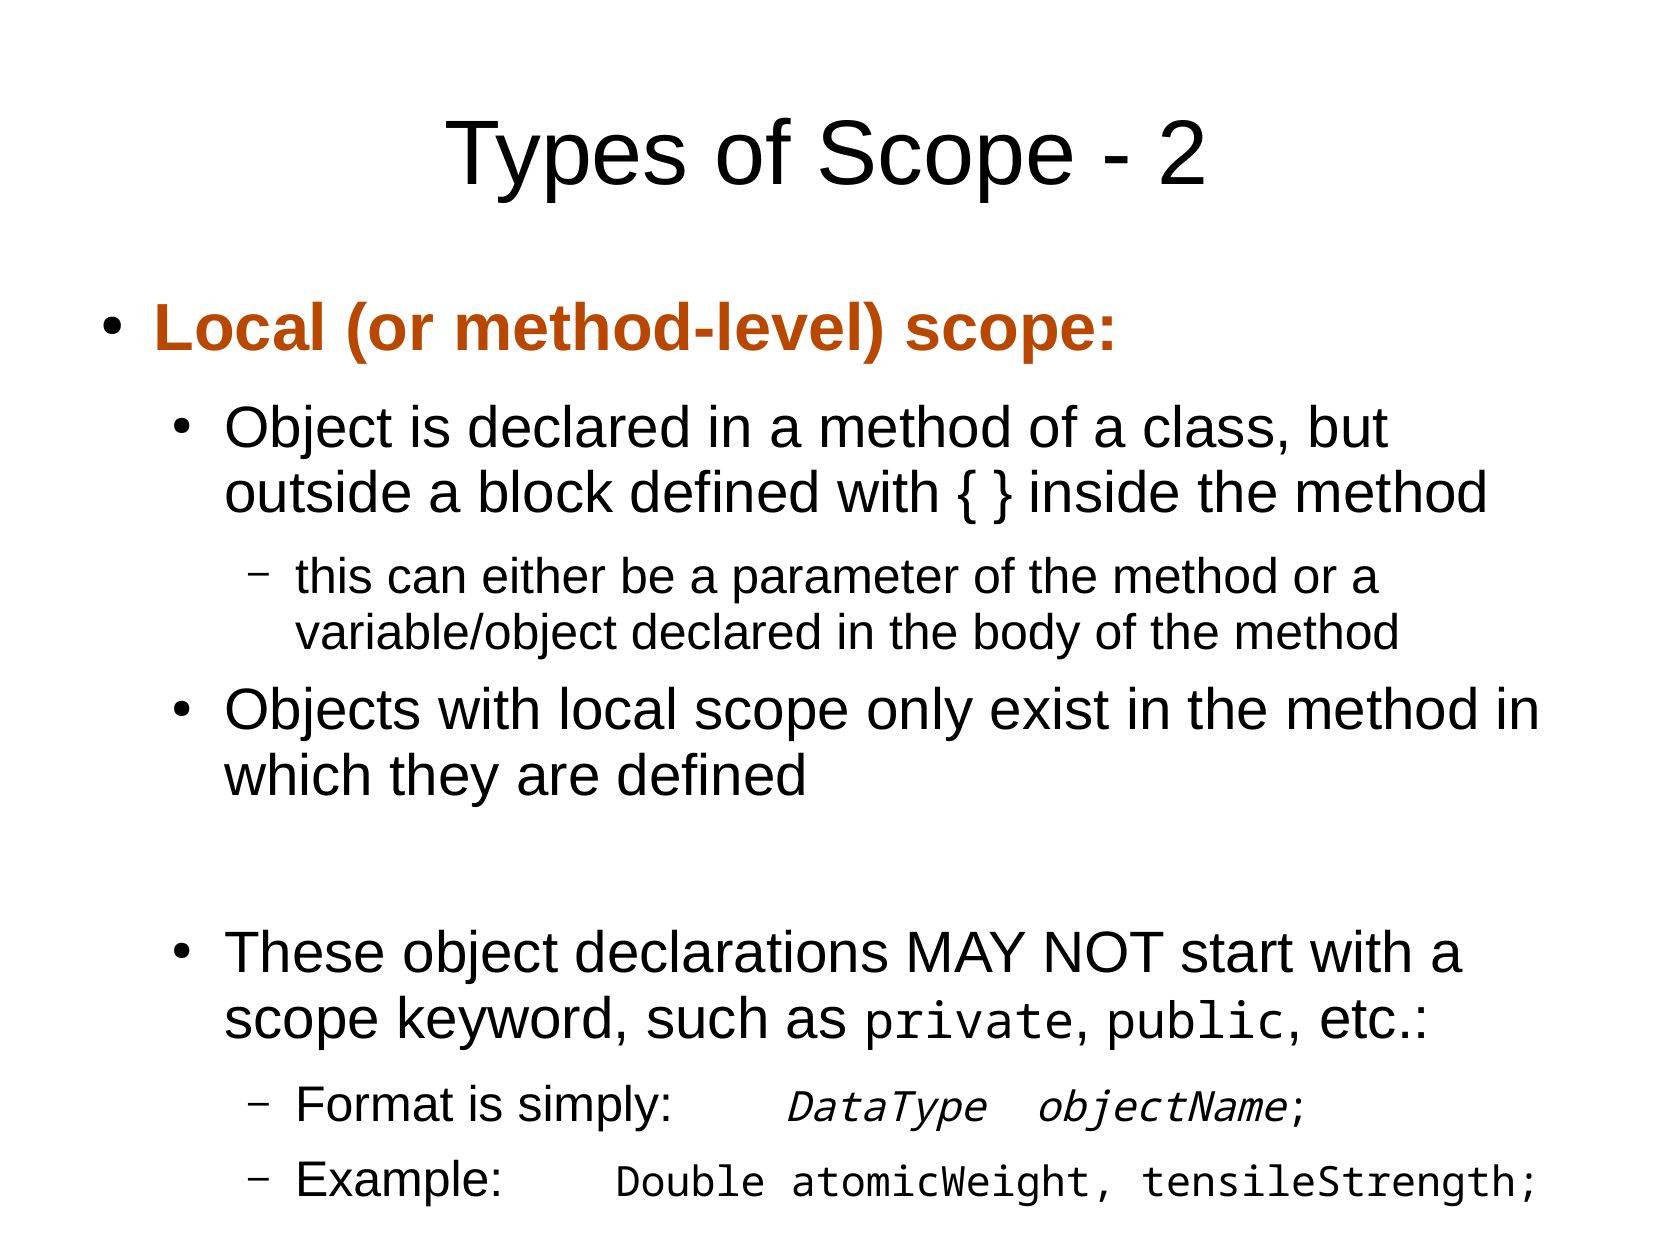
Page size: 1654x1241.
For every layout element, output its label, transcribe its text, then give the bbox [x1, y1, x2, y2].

list Local (or method-level) scope: Object is declared in a method of a class, but outside a block defined with { } inside the method this can either be a parameter of the method or a variable/object declared in the body of the method Objects with local scope only exist in the method in which they are defined These object declarations MAY NOT start with a scope keyword, such as private, public, etc.: Format is simply: DataType objectName; Example: Double atomicWeight, tensileStrength; [82, 290, 1571, 1241]
title Types of Scope - 2 [82, 49, 1571, 257]
